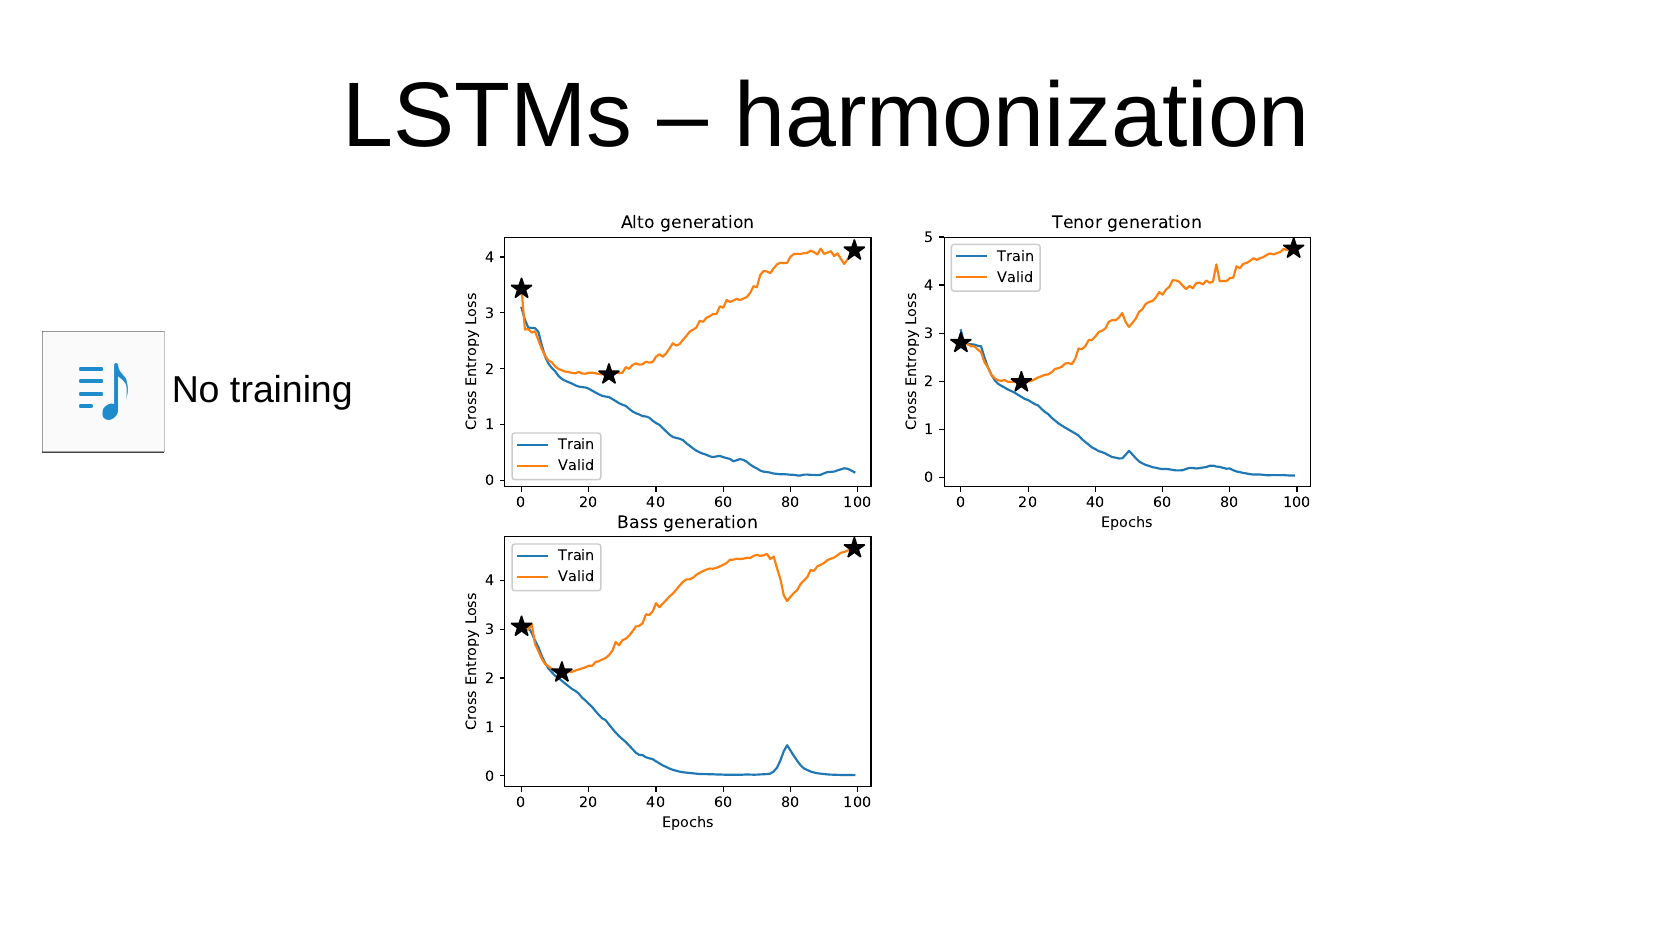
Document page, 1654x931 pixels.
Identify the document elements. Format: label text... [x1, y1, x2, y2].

text_box [41, 330, 166, 454]
picture [375, 149, 1415, 878]
text_box No training [166, 361, 368, 419]
title LSTMs – harmonization [82, 37, 1571, 193]
